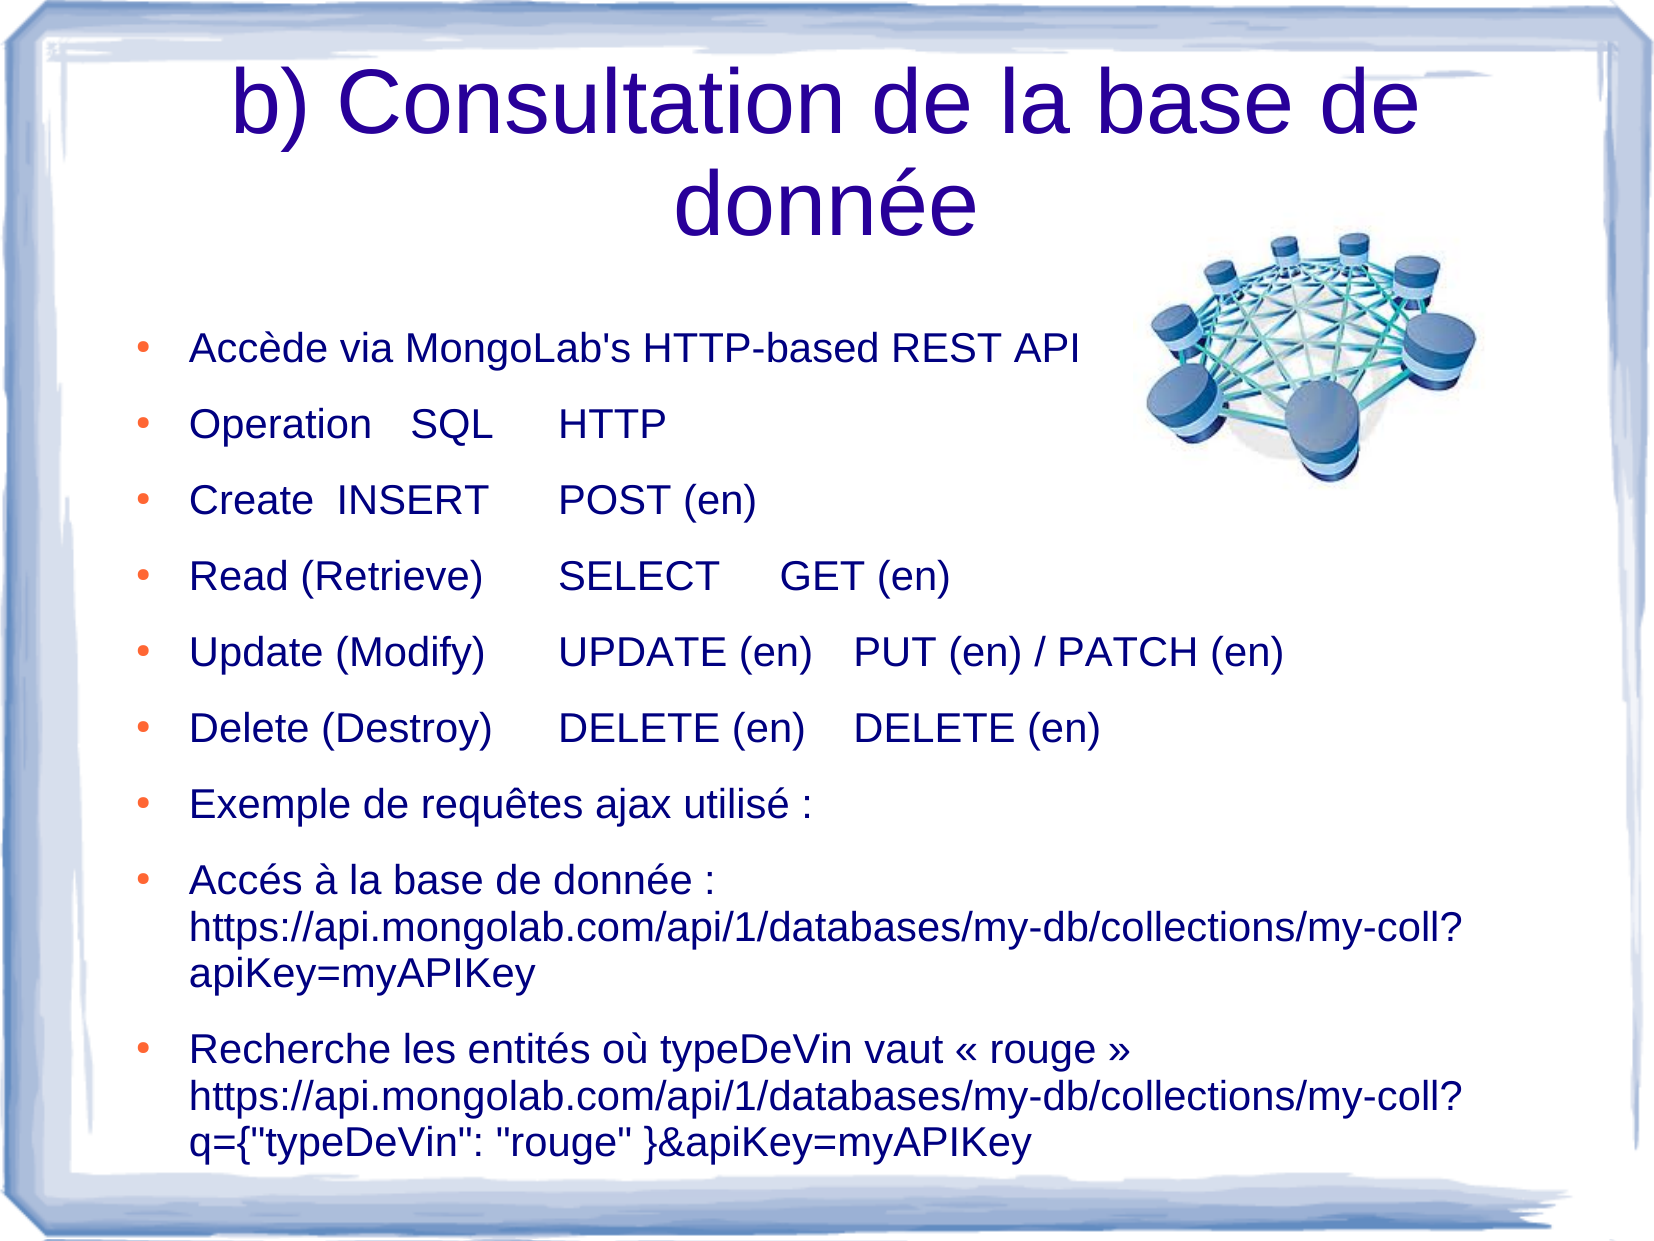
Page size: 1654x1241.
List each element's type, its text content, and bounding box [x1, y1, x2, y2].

picture [0, 0, 1654, 1241]
list Accède via MongoLab's HTTP-based REST API Operation SQL HTTP Create INSERT POST (en) Read (Retrieve) SELECT GET (en) Update (Modify) UPDATE (en) PUT (en) / PATCH (en) Delete (Destroy) DELETE (en) DELETE (en) Exemple de requêtes ajax utilisé : Accés à la base de donnée : https://api.mongolab.com/api/1/databases/my-db/collections/my-coll?apiKey=myAPIKey Recherche les entités où typeDeVin vaut « rouge » https://api.mongolab.com/api/1/databases/my-db/collections/my-coll?q={"typeDeVin": "rouge" }&apiKey=myAPIKey [118, 324, 1571, 1045]
title b) Consultation de la base de donnée [82, 49, 1571, 257]
